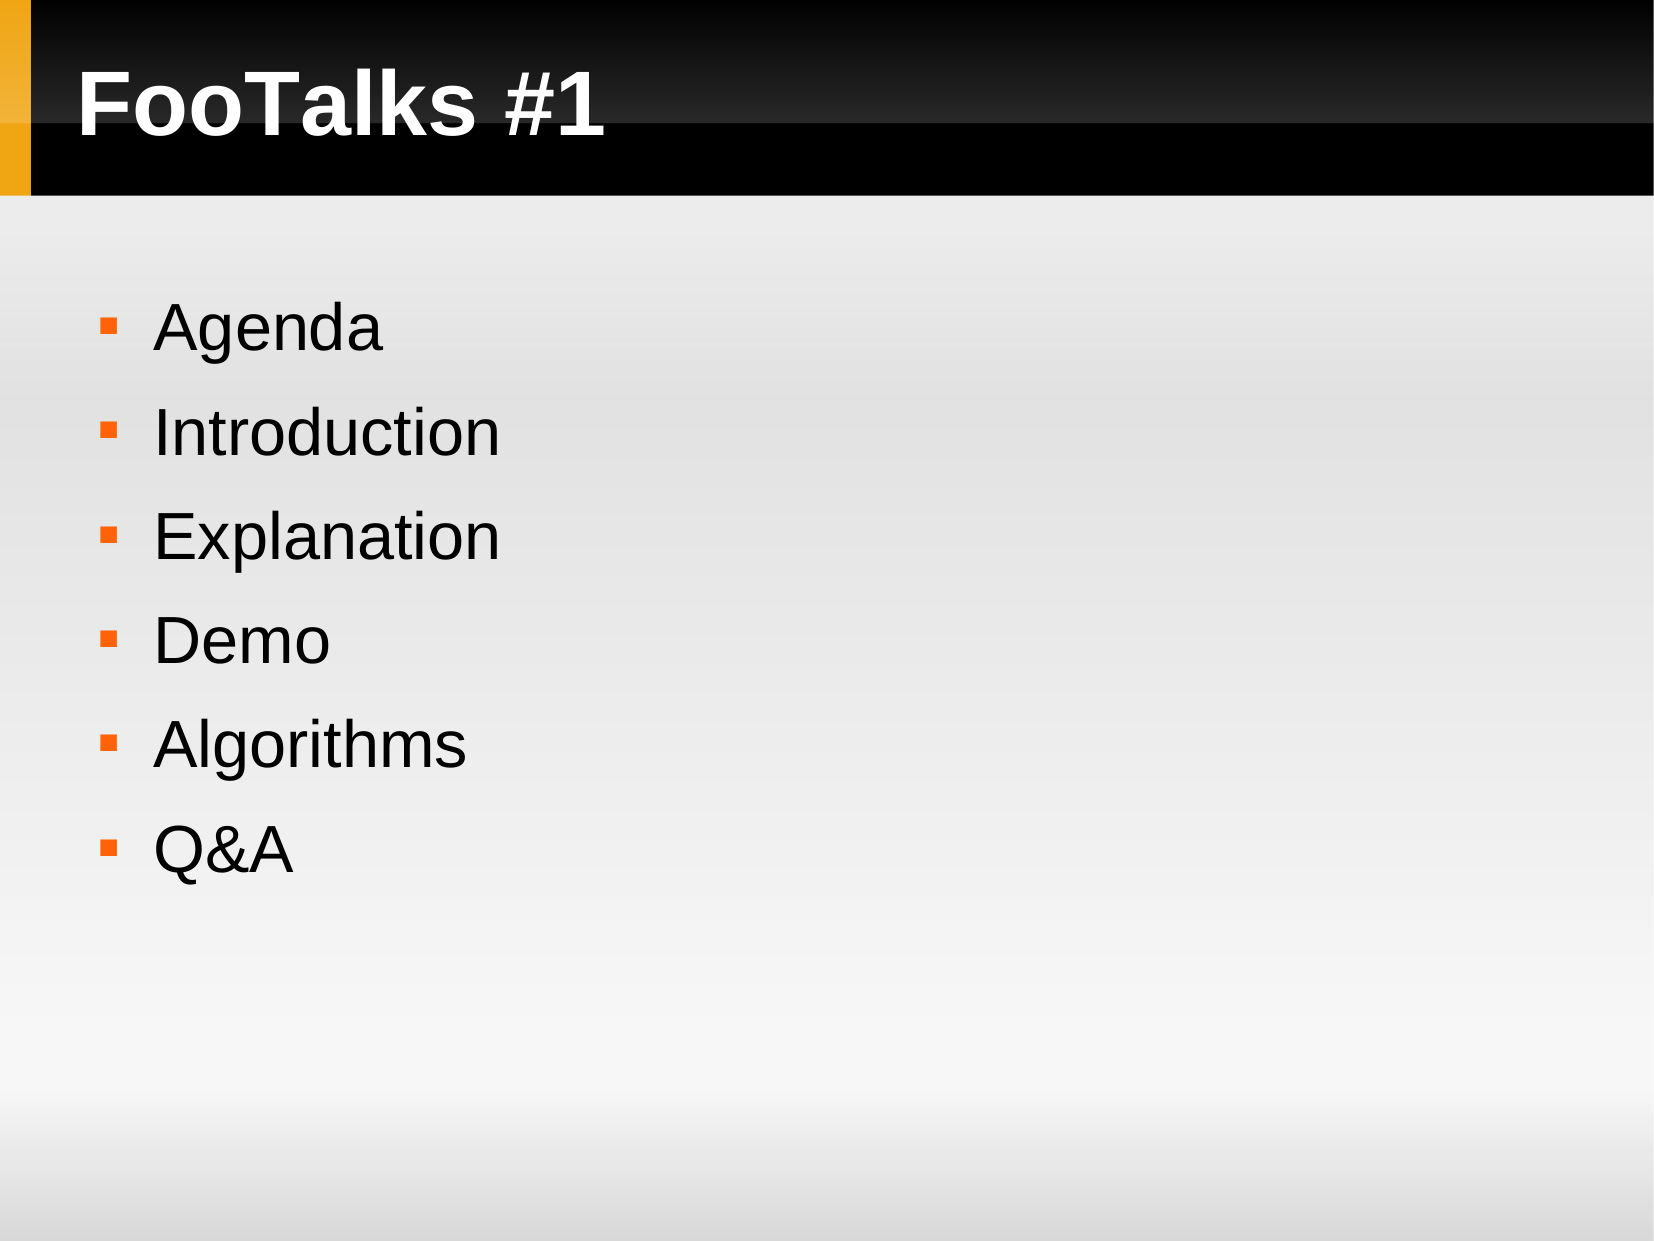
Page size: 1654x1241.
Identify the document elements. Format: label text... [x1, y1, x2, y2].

picture [0, 0, 1654, 1241]
list Agenda Introduction Explanation Demo Algorithms Q&A [82, 290, 1571, 1109]
title FooTalks #1 [76, 0, 1565, 208]
